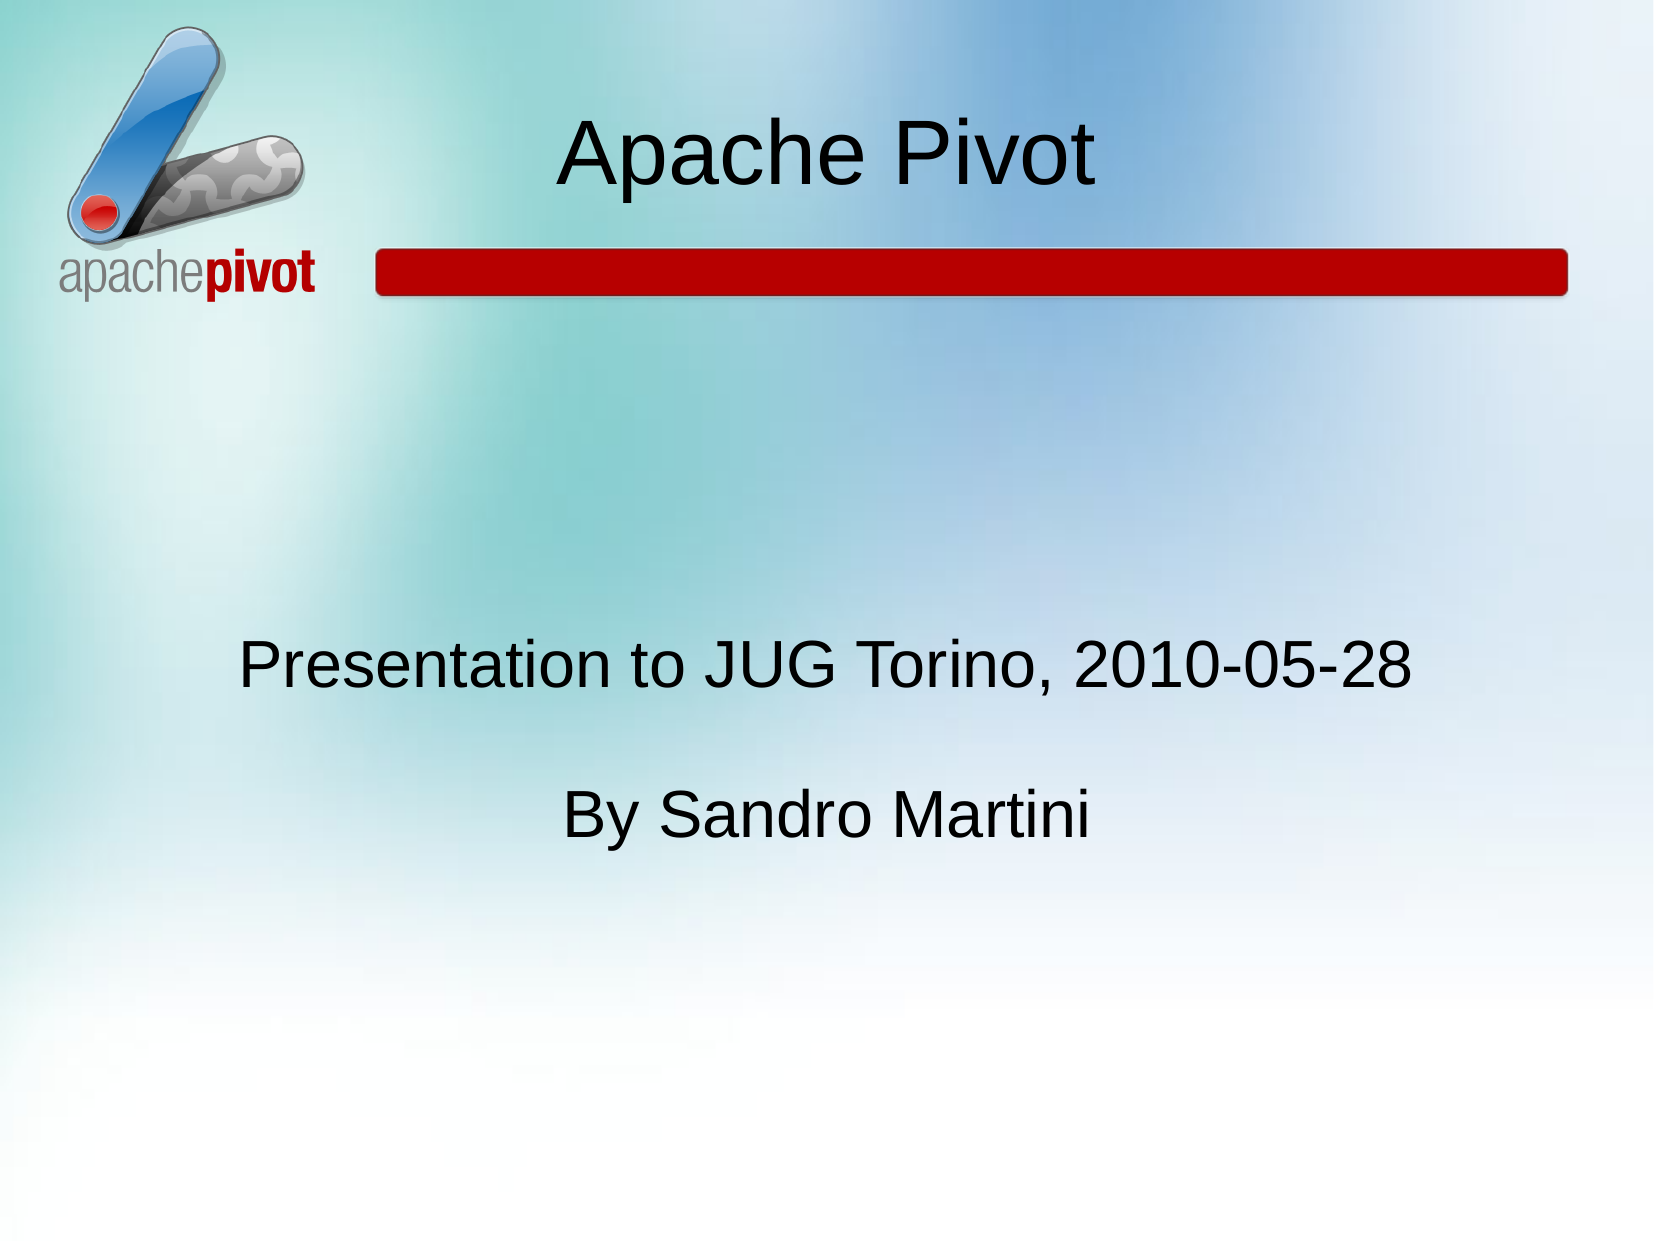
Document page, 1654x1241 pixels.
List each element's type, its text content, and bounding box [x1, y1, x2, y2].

picture [0, 0, 1654, 1241]
subtitle Presentation to JUG Torino, 2010-05-28 By Sandro Martini [59, 297, 1595, 1182]
title Apache Pivot [315, 49, 1571, 257]
